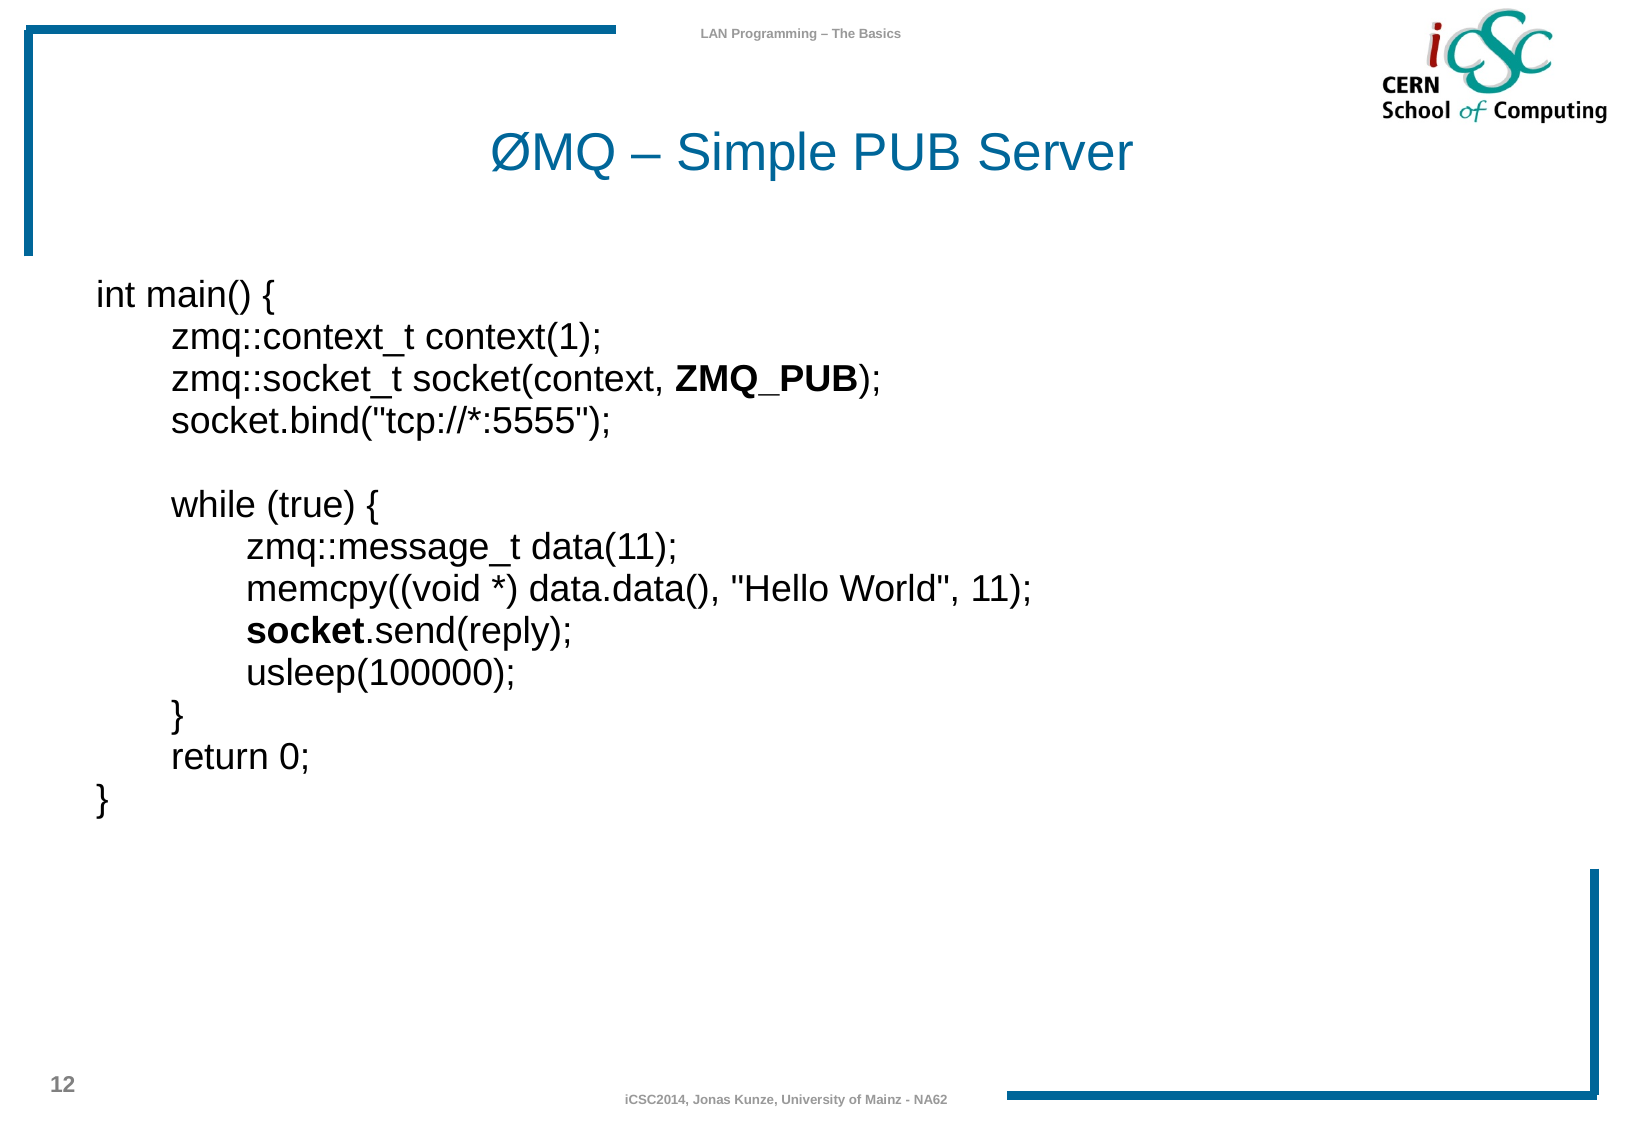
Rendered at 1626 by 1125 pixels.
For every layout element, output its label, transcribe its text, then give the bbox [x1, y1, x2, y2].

title ØMQ – Simple PUB Server [81, 44, 1544, 233]
text_box int main() { zmq::context_t context(1); zmq::socket_t socket(context, ZMQ_PUB); socket.bind("tcp://*:5555"); while (true) { zmq::message_t data(11); memcpy((void *) data.data(), "Hello World", 11); socket.send(reply); usleep(100000); } return 0; } [81, 266, 1512, 890]
picture [1381, 8, 1608, 125]
